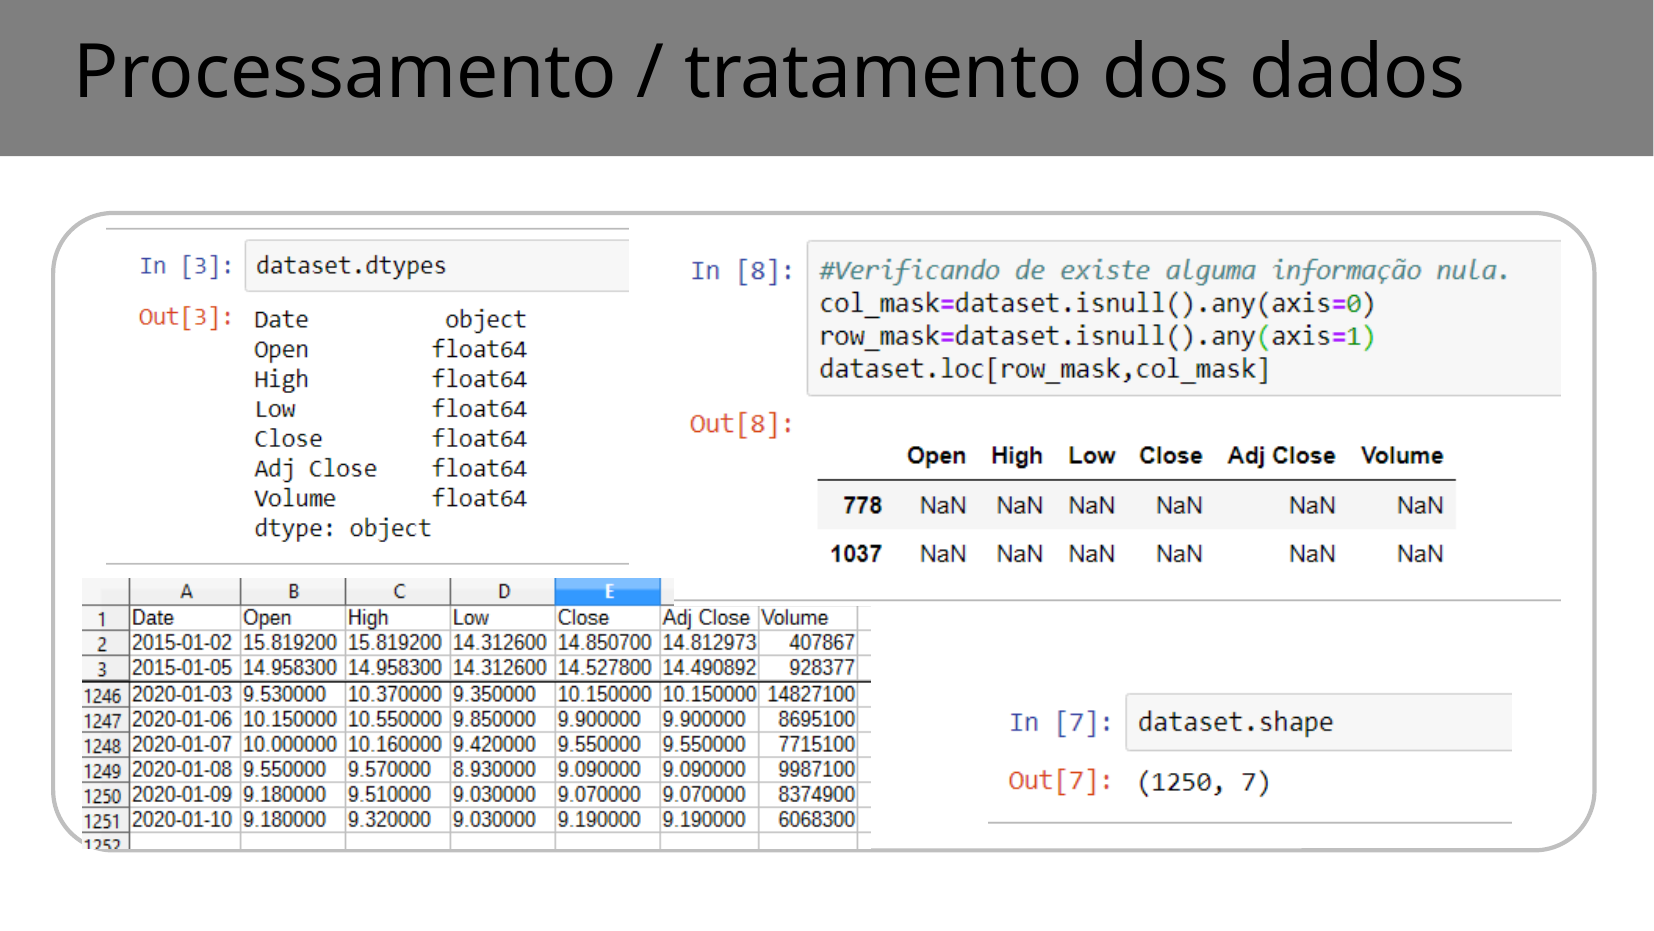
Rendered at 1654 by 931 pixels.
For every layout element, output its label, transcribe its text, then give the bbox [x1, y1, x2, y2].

picture [82, 231, 1561, 849]
picture [106, 224, 629, 569]
text_box [0, 0, 1654, 157]
text_box Processamento / tratamento dos dados [59, 9, 1572, 117]
picture [988, 684, 1512, 827]
